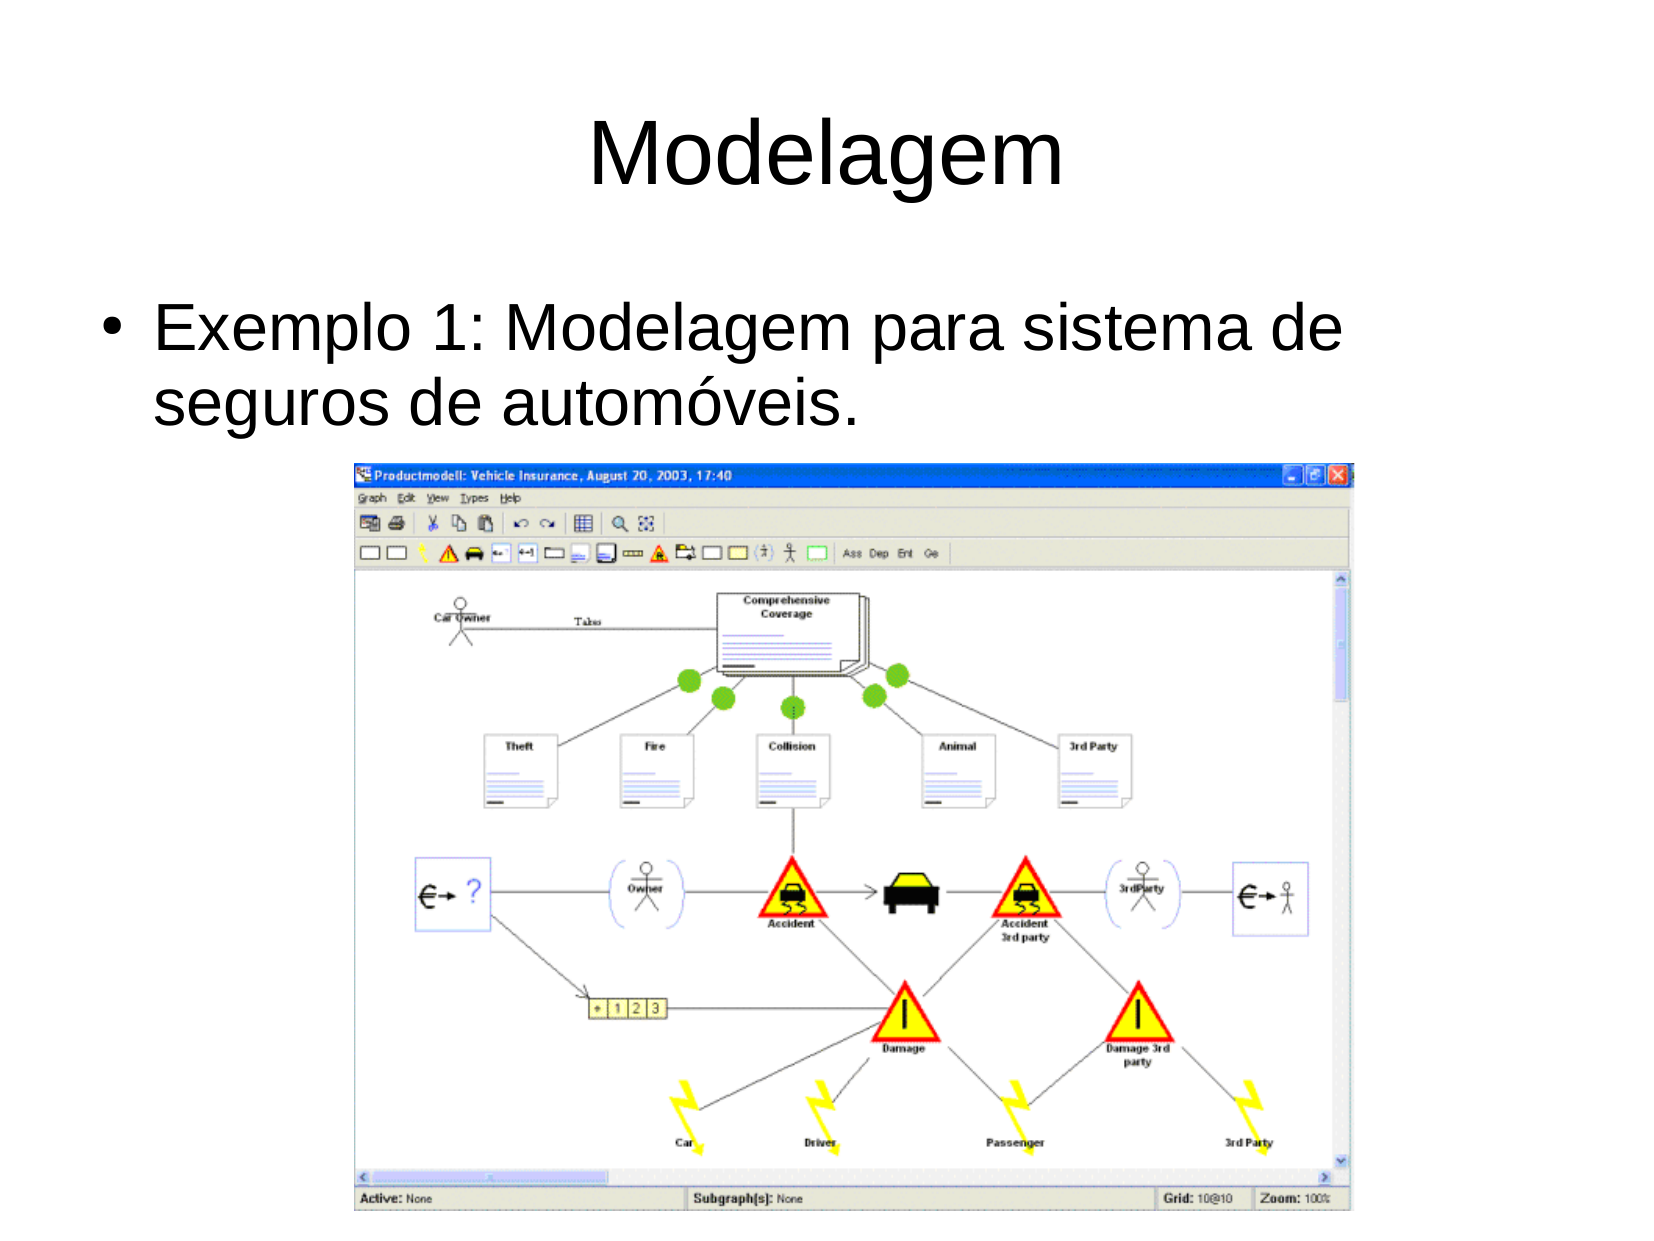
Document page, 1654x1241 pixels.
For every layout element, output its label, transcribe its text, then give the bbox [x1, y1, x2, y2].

picture [354, 463, 1356, 1211]
list Exemplo 1: Modelagem para sistema de seguros de automóveis. [82, 290, 1571, 1094]
title Modelagem [82, 56, 1571, 250]
